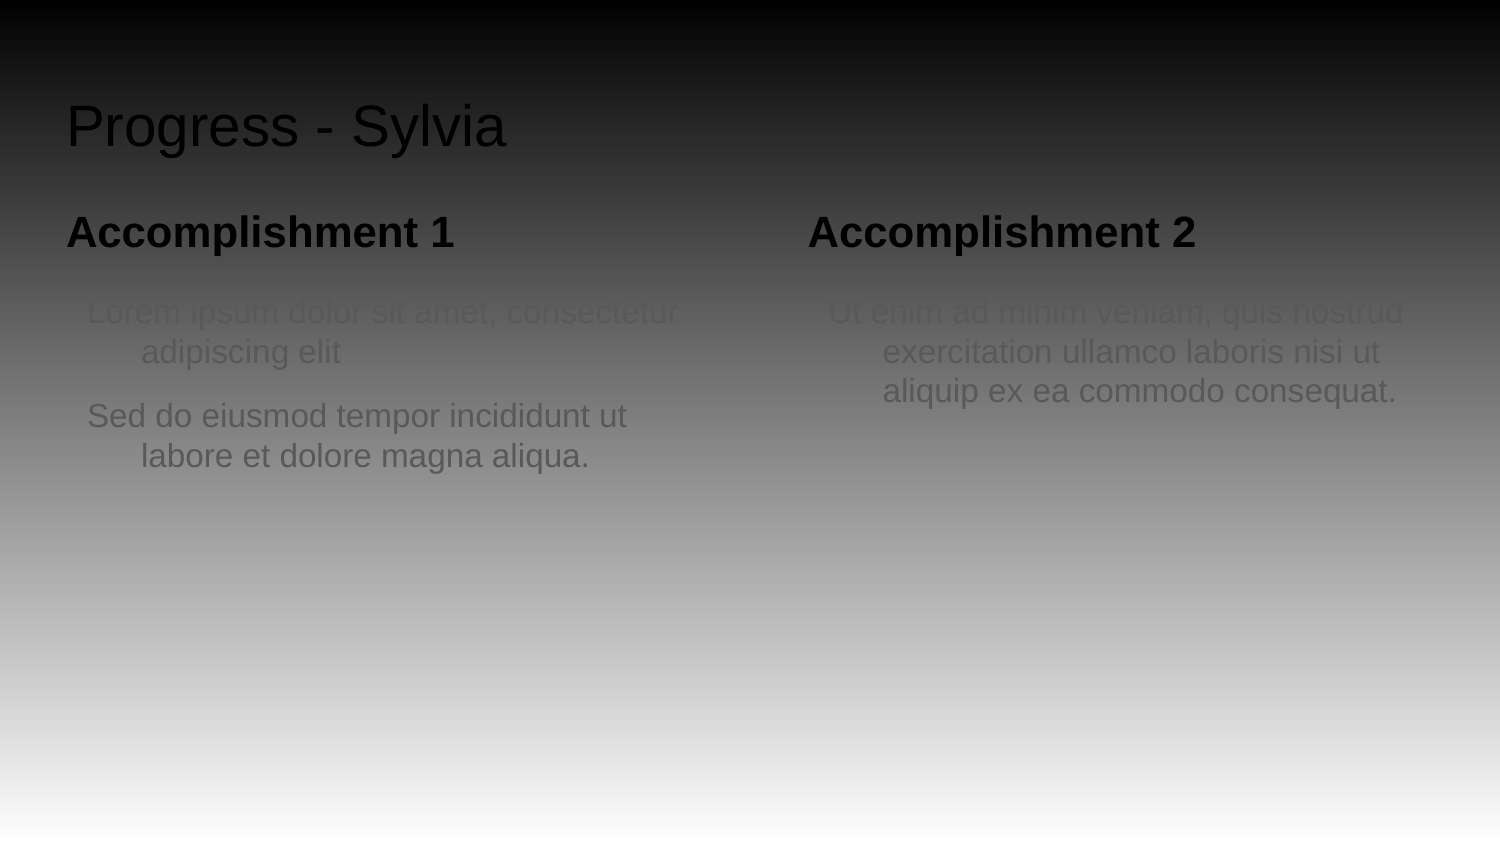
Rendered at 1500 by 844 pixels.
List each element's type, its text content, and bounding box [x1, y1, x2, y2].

title Progress - Sylvia [51, 72, 1449, 167]
list Accomplishment 1 Lorem ipsum dolor sit amet, consectetur adipiscing elit Sed do eiusmod tempor incididunt ut labore et dolore magna aliqua. [51, 189, 708, 750]
list Accomplishment 2 Ut enim ad minim veniam, quis nostrud exercitation ullamco laboris nisi ut aliquip ex ea commodo consequat. [792, 189, 1449, 750]
